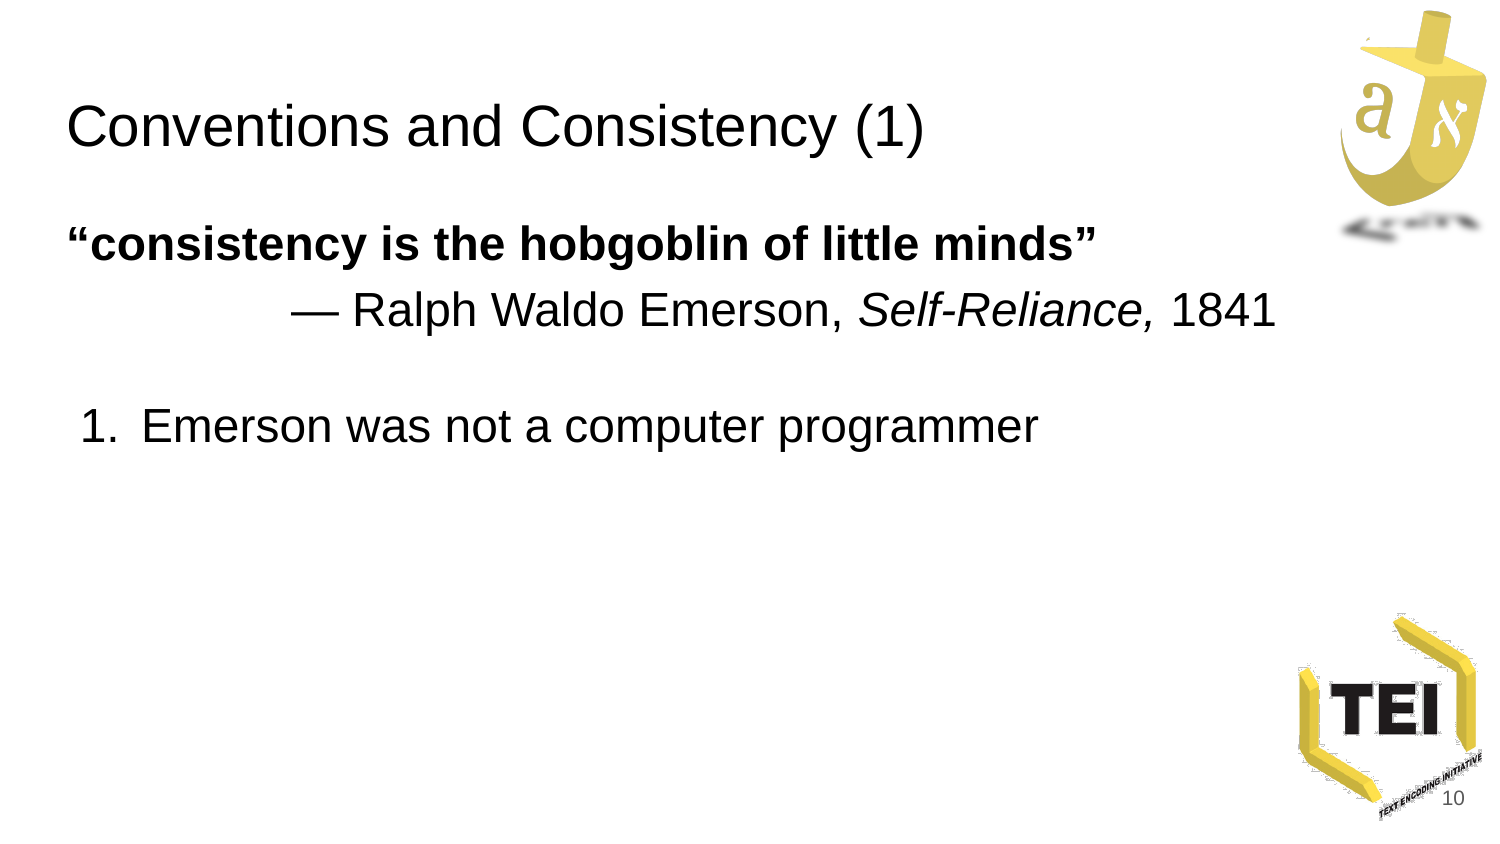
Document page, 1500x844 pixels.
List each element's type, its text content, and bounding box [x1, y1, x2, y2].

picture [1324, 0, 1497, 250]
list “consistency is the hobgoblin of little minds” — Ralph Waldo Emerson, Self-Reliance, 1841 Emerson was not a computer programmer [51, 189, 1449, 750]
title Conventions and Consistency (1) [51, 72, 1449, 167]
slide_number <number> [1389, 764, 1480, 830]
picture [1275, 604, 1500, 830]
